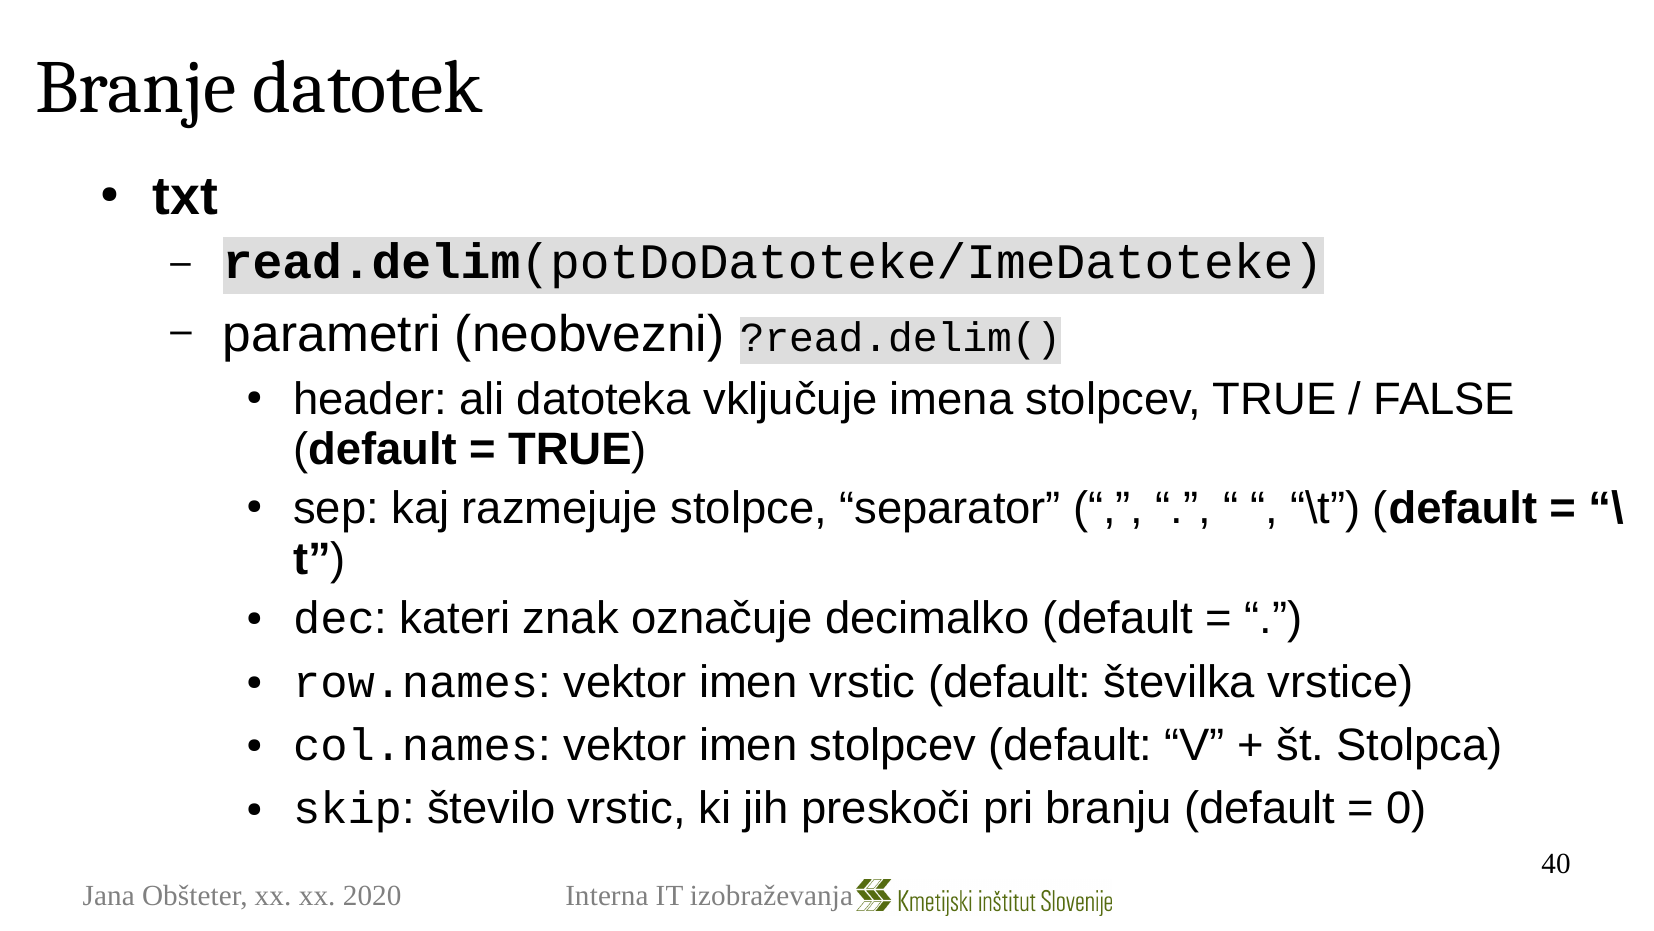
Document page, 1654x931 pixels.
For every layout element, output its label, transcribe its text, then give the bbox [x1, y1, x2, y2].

title Branje datotek [35, 21, 1524, 154]
picture [856, 879, 1112, 916]
list txt read.delim(potDoDatoteke/ImeDatoteke) parametri (neobvezni) ?read.delim() header: ali datoteka vključuje imena stolpcev, TRUE / FALSE (default = TRUE) sep: kaj razmejuje stolpce, “separator” (“,”, “.”, “ “, “\t”) (default = “\t”) dec: kateri znak označuje decimalko (default = “.”) row.names: vektor imen vrstic (default: številka vrstice) col.names: vektor imen stolpcev (default: “V” + št. Stolpca) skip: število vrstic, ki jih preskoči pri branju (default = 0) [82, 165, 1630, 839]
